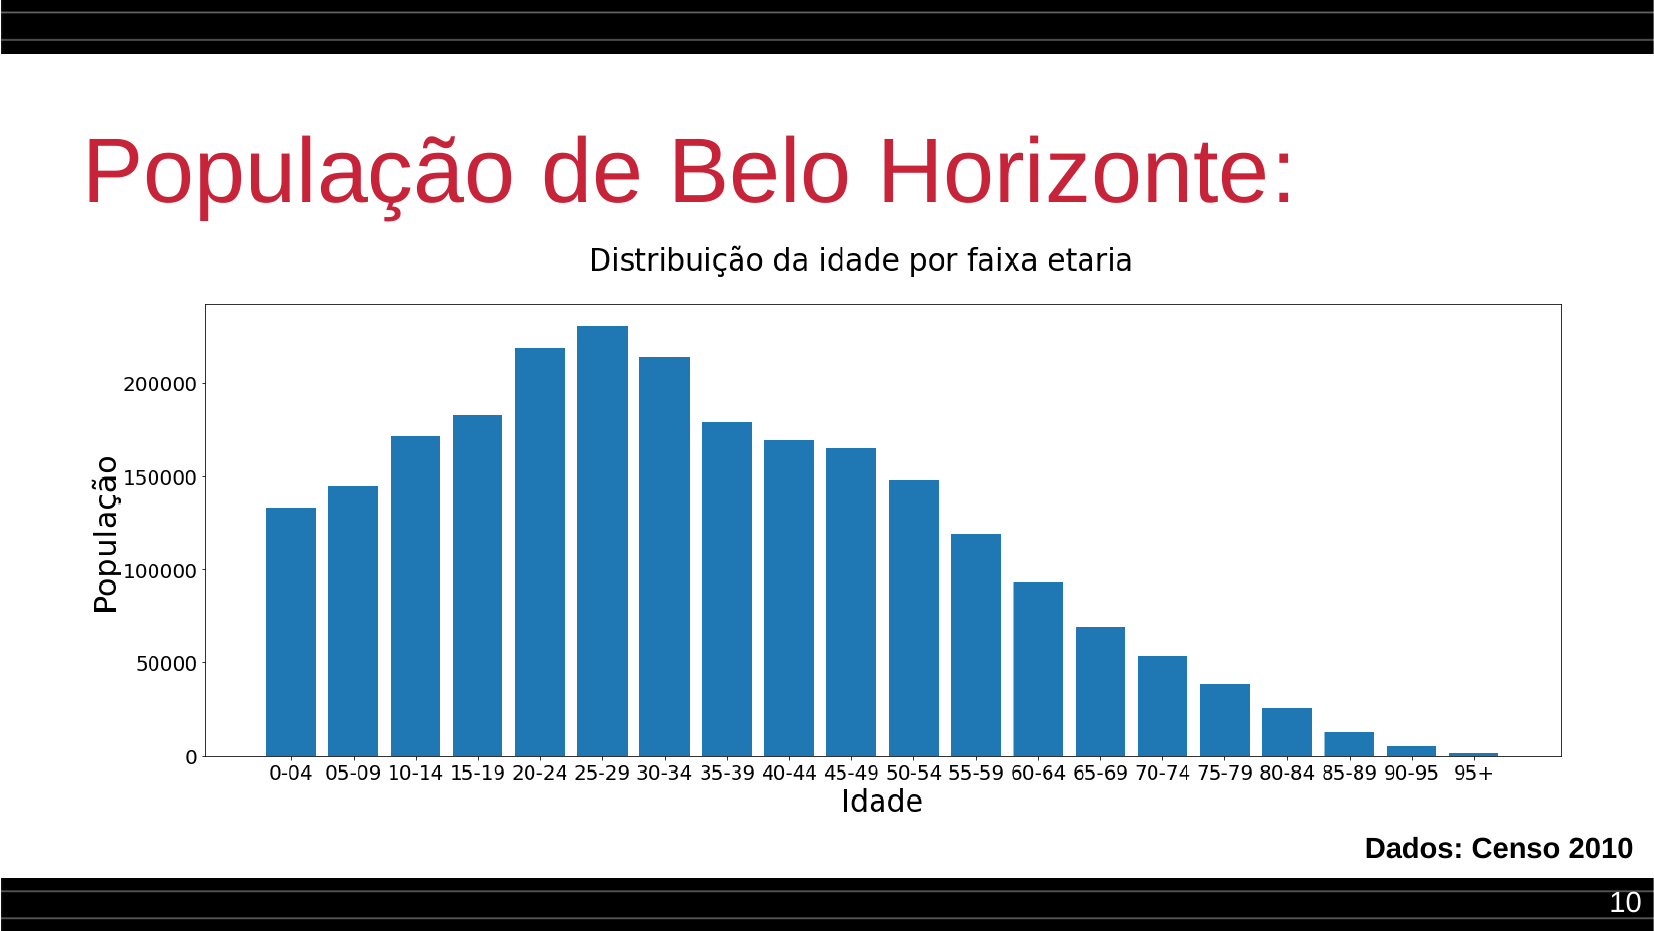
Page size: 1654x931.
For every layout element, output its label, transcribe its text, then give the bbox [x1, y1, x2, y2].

picture [82, 238, 1566, 826]
text_box Dados: Censo 2010 [1350, 825, 1654, 891]
title População de Belo Horizonte: [82, 92, 1571, 249]
picture [1, 0, 1654, 54]
picture [1, 878, 1654, 931]
